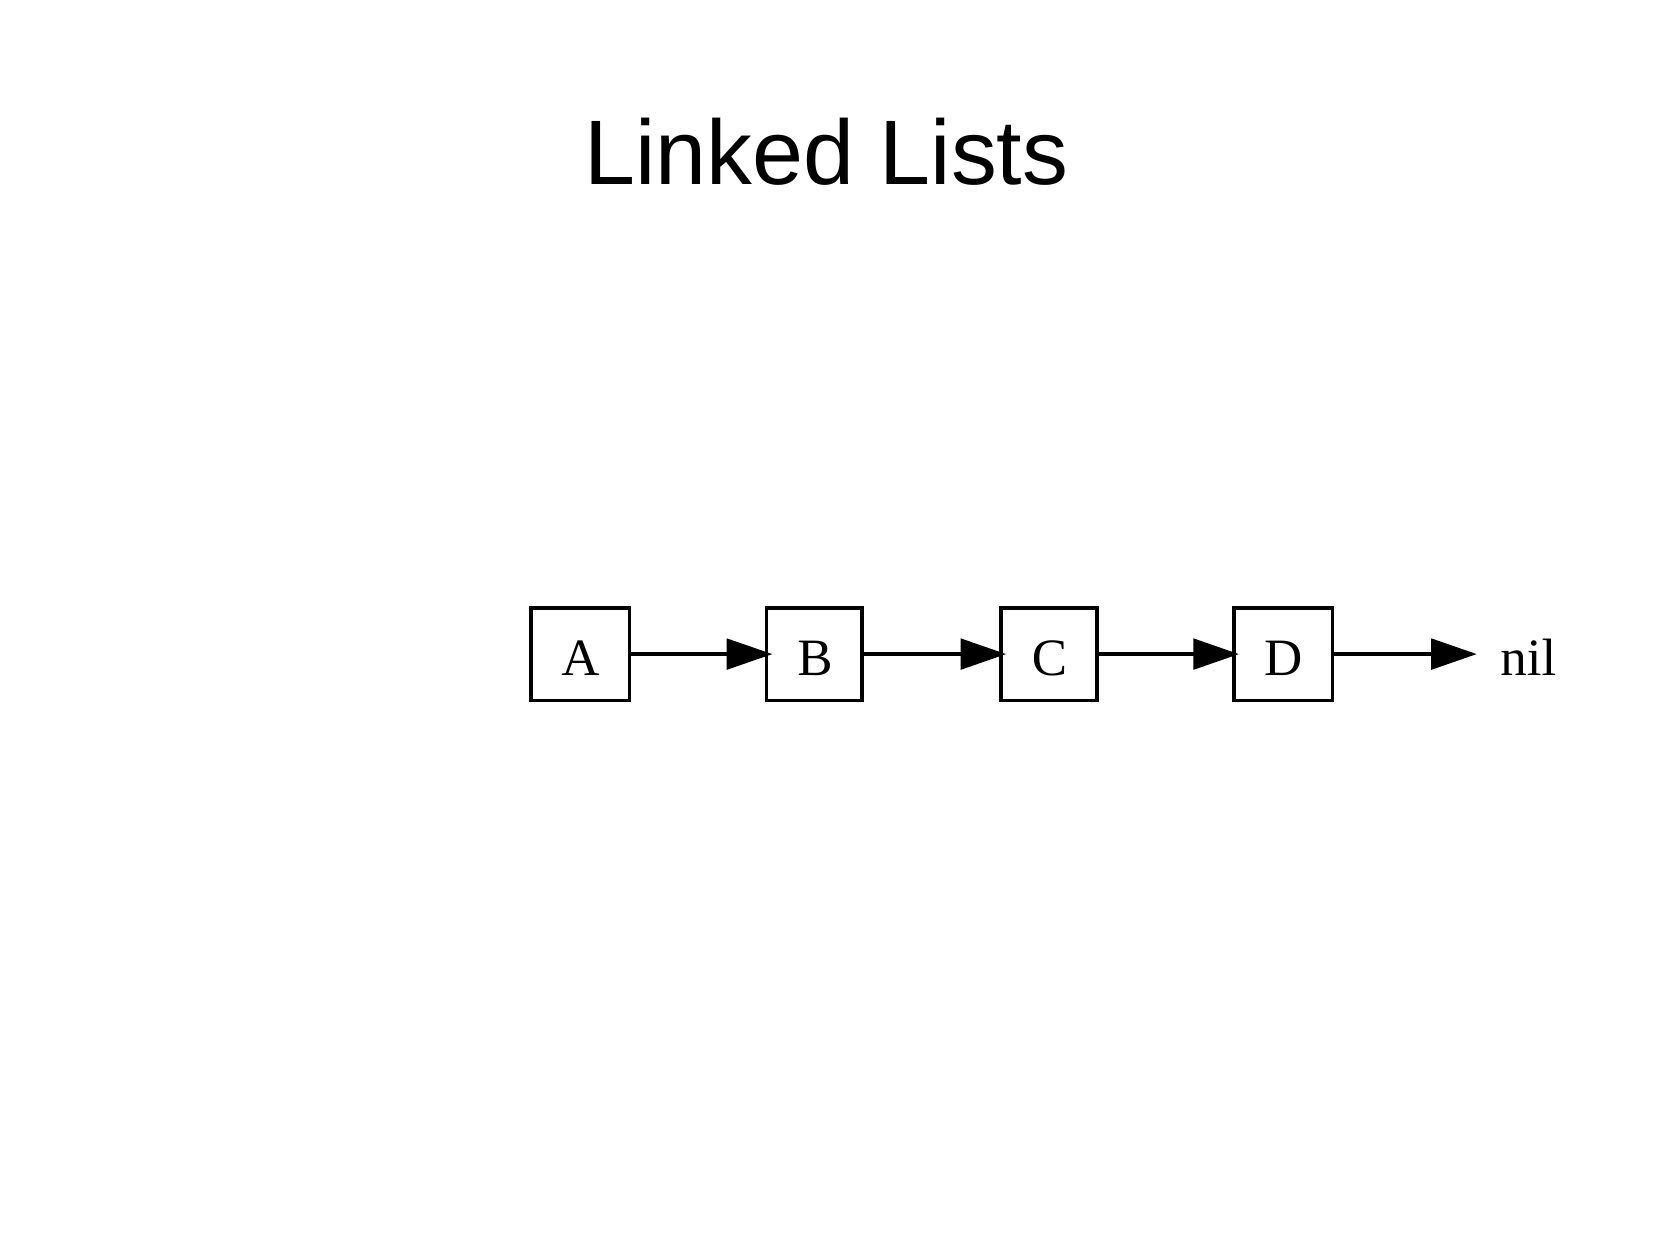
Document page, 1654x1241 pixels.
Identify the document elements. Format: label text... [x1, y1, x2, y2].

title Linked Lists [82, 49, 1571, 257]
picture [515, 594, 1605, 715]
